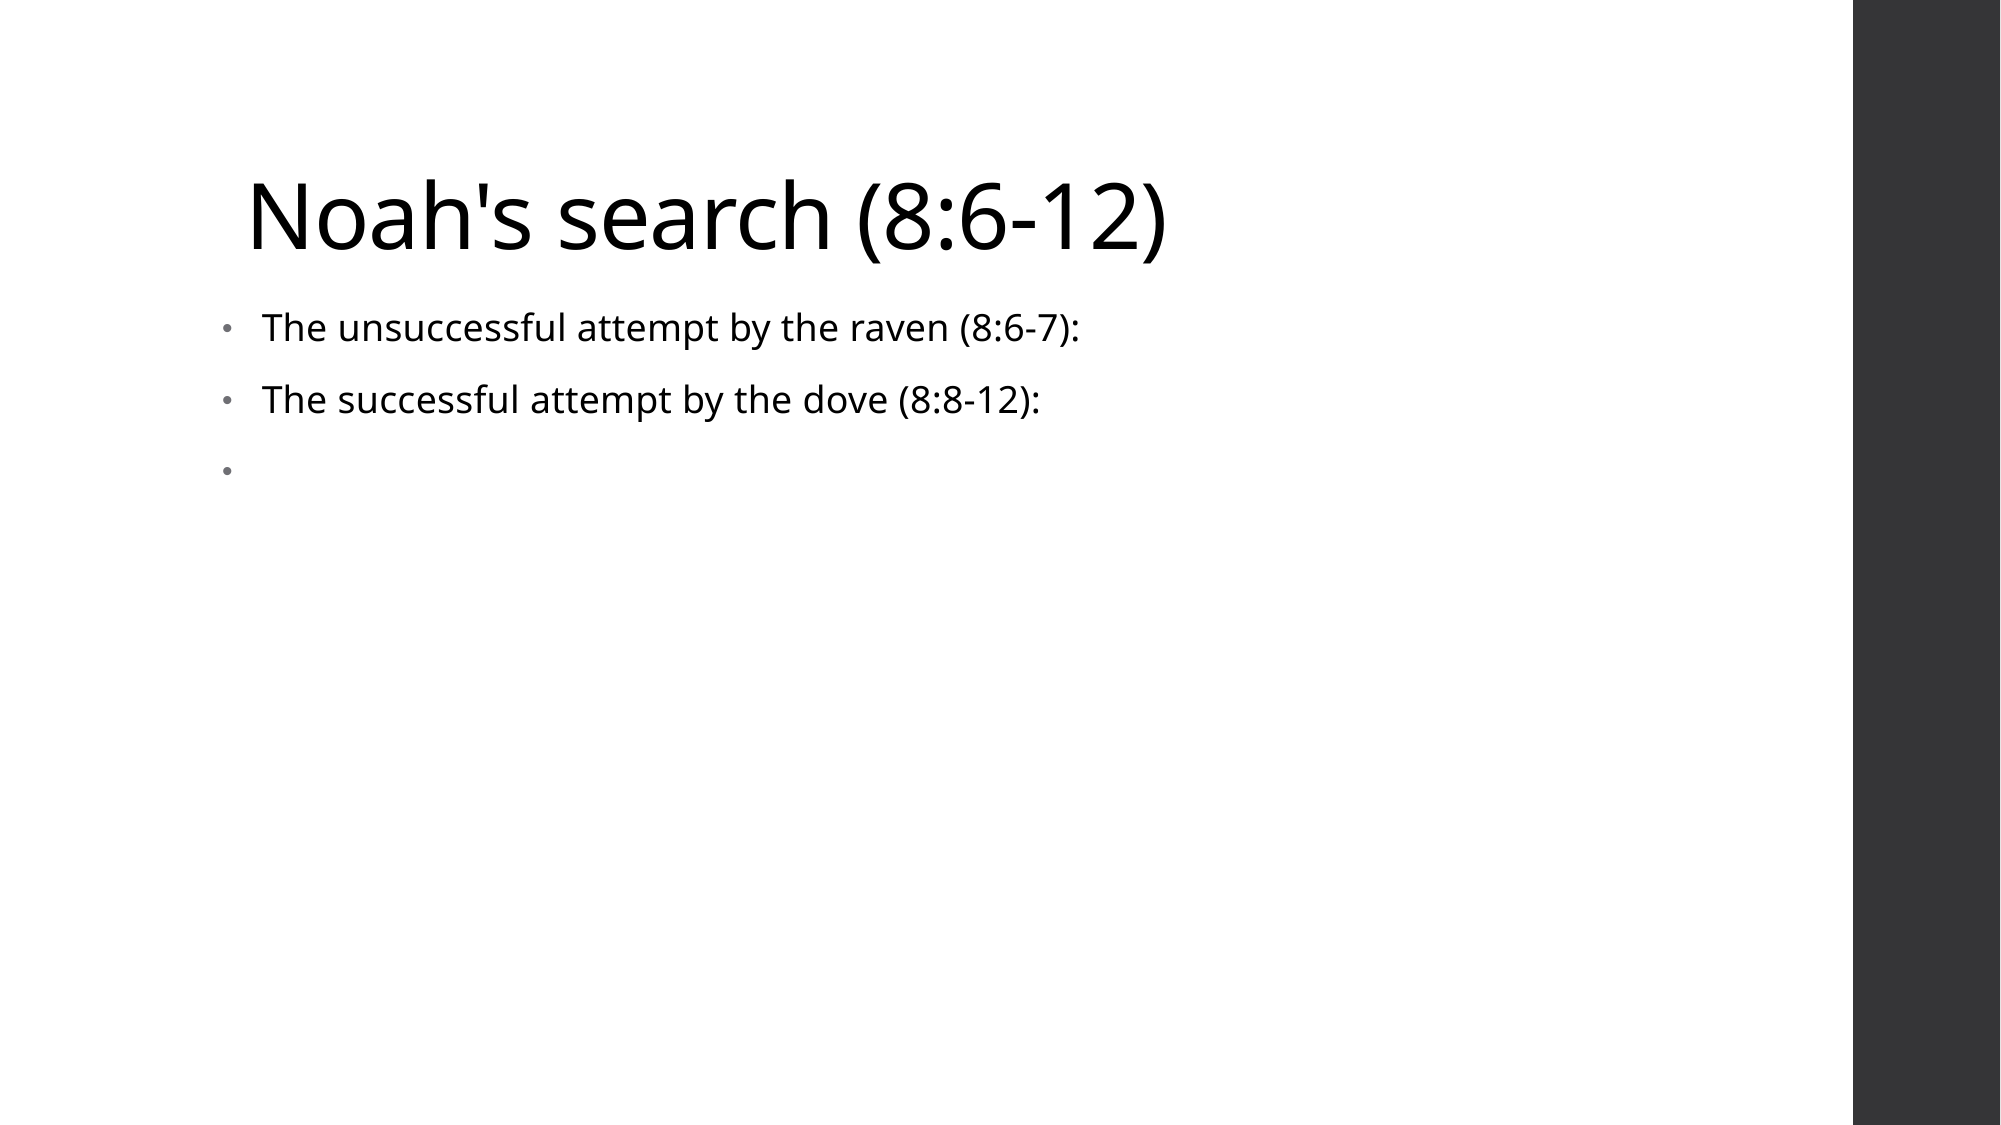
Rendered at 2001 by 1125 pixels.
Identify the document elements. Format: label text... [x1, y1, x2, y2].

title Noah's search (8:6-12) [206, 60, 1797, 278]
list The unsuccessful attempt by the raven (8:6-7): The successful attempt by the dove (8:8-12): [206, 299, 1617, 1014]
